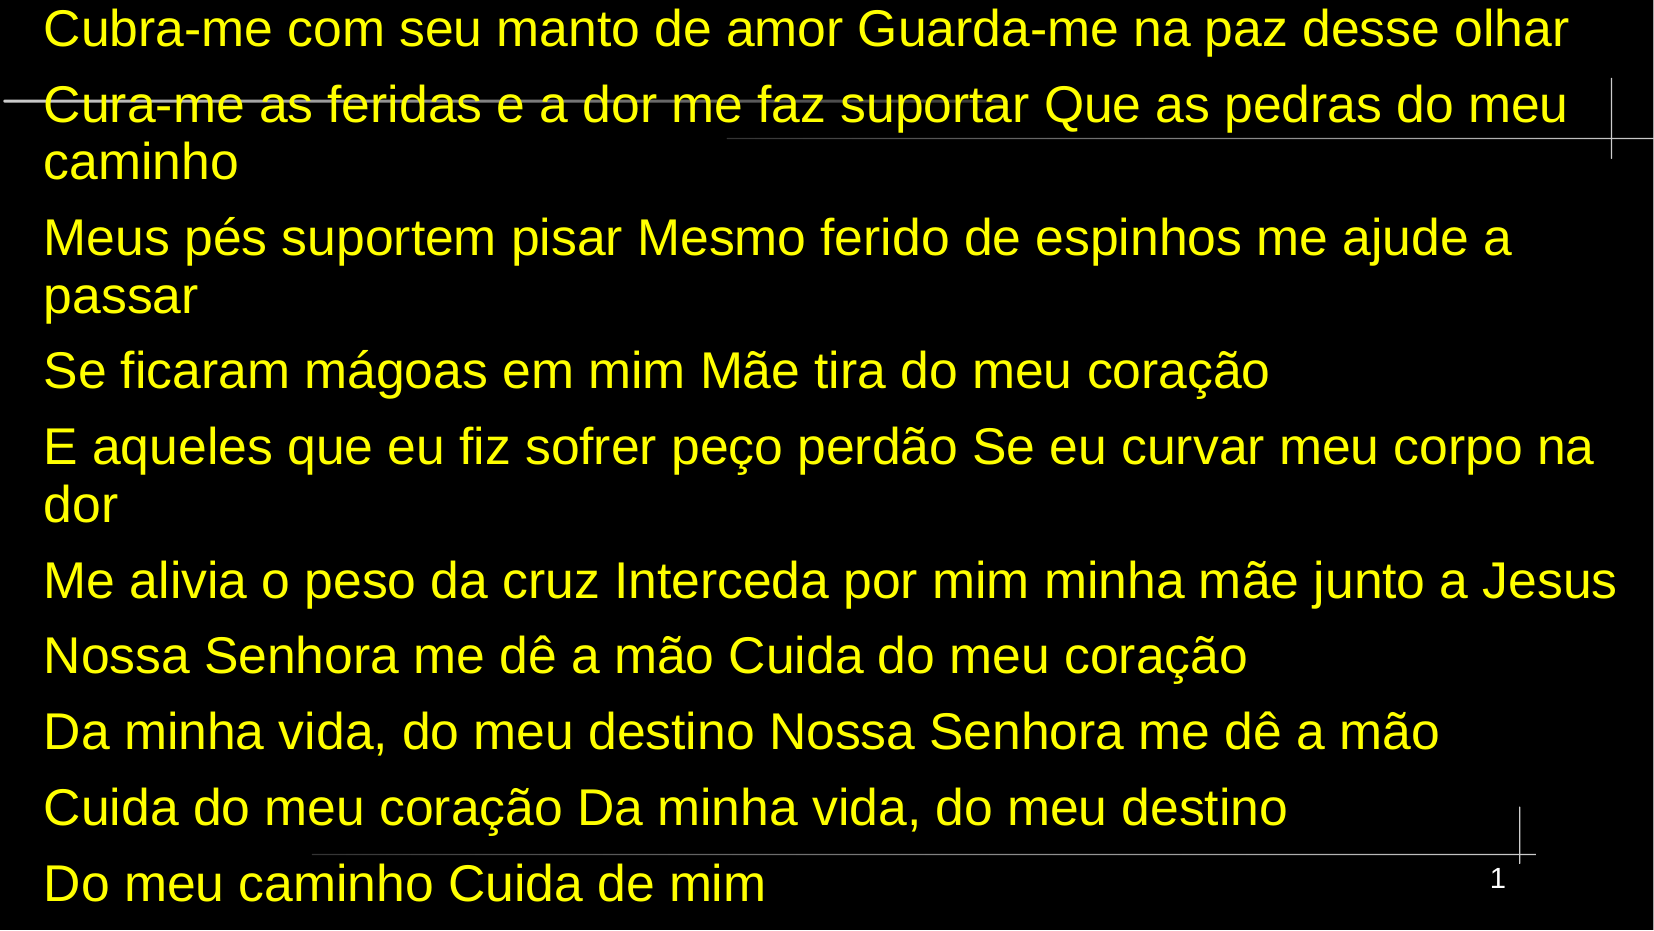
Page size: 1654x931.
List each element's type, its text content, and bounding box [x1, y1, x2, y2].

list Cubra-me com seu manto de amor Guarda-me na paz desse olhar Cura-me as feridas e a dor me faz suportar Que as pedras do meu caminho Meus pés suportem pisar Mesmo ferido de espinhos me ajude a passar Se ficaram mágoas em mim Mãe tira do meu coração E aqueles que eu fiz sofrer peço perdão Se eu curvar meu corpo na dor Me alivia o peso da cruz Interceda por mim minha mãe junto a Jesus Nossa Senhora me dê a mão Cuida do meu coração Da minha vida, do meu destino Nossa Senhora me dê a mão Cuida do meu coração Da minha vida, do meu destino Do meu caminho Cuida de mim [0, 0, 1654, 931]
